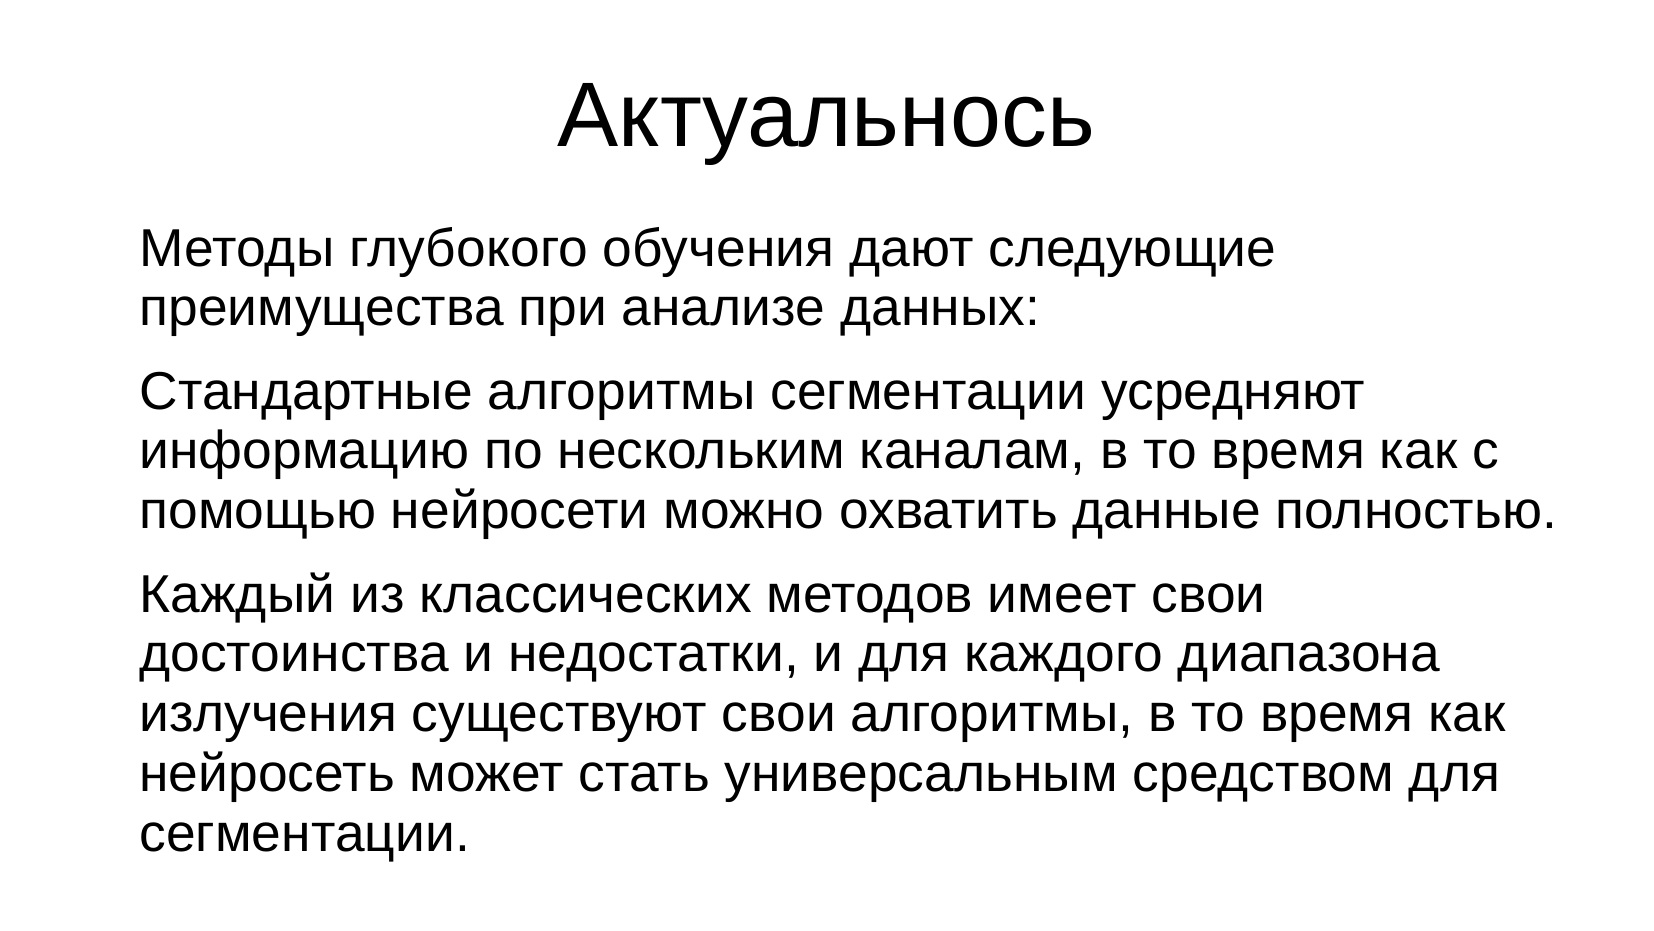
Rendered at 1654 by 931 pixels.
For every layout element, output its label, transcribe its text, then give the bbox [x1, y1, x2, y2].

title Актуальнось [82, 37, 1571, 193]
list Методы глубокого обучения дают следующие преимущества при анализе данных: Стандартные алгоритмы сегментации усредняют информацию по нескольким каналам, в то время как с помощью нейросети можно охватить данные полностью. Каждый из классических методов имеет свои достоинства и недостатки, и для каждого диапазона излучения существуют свои алгоритмы, в то время как нейросеть может стать универсальным средством для сегментации. [82, 217, 1571, 886]
